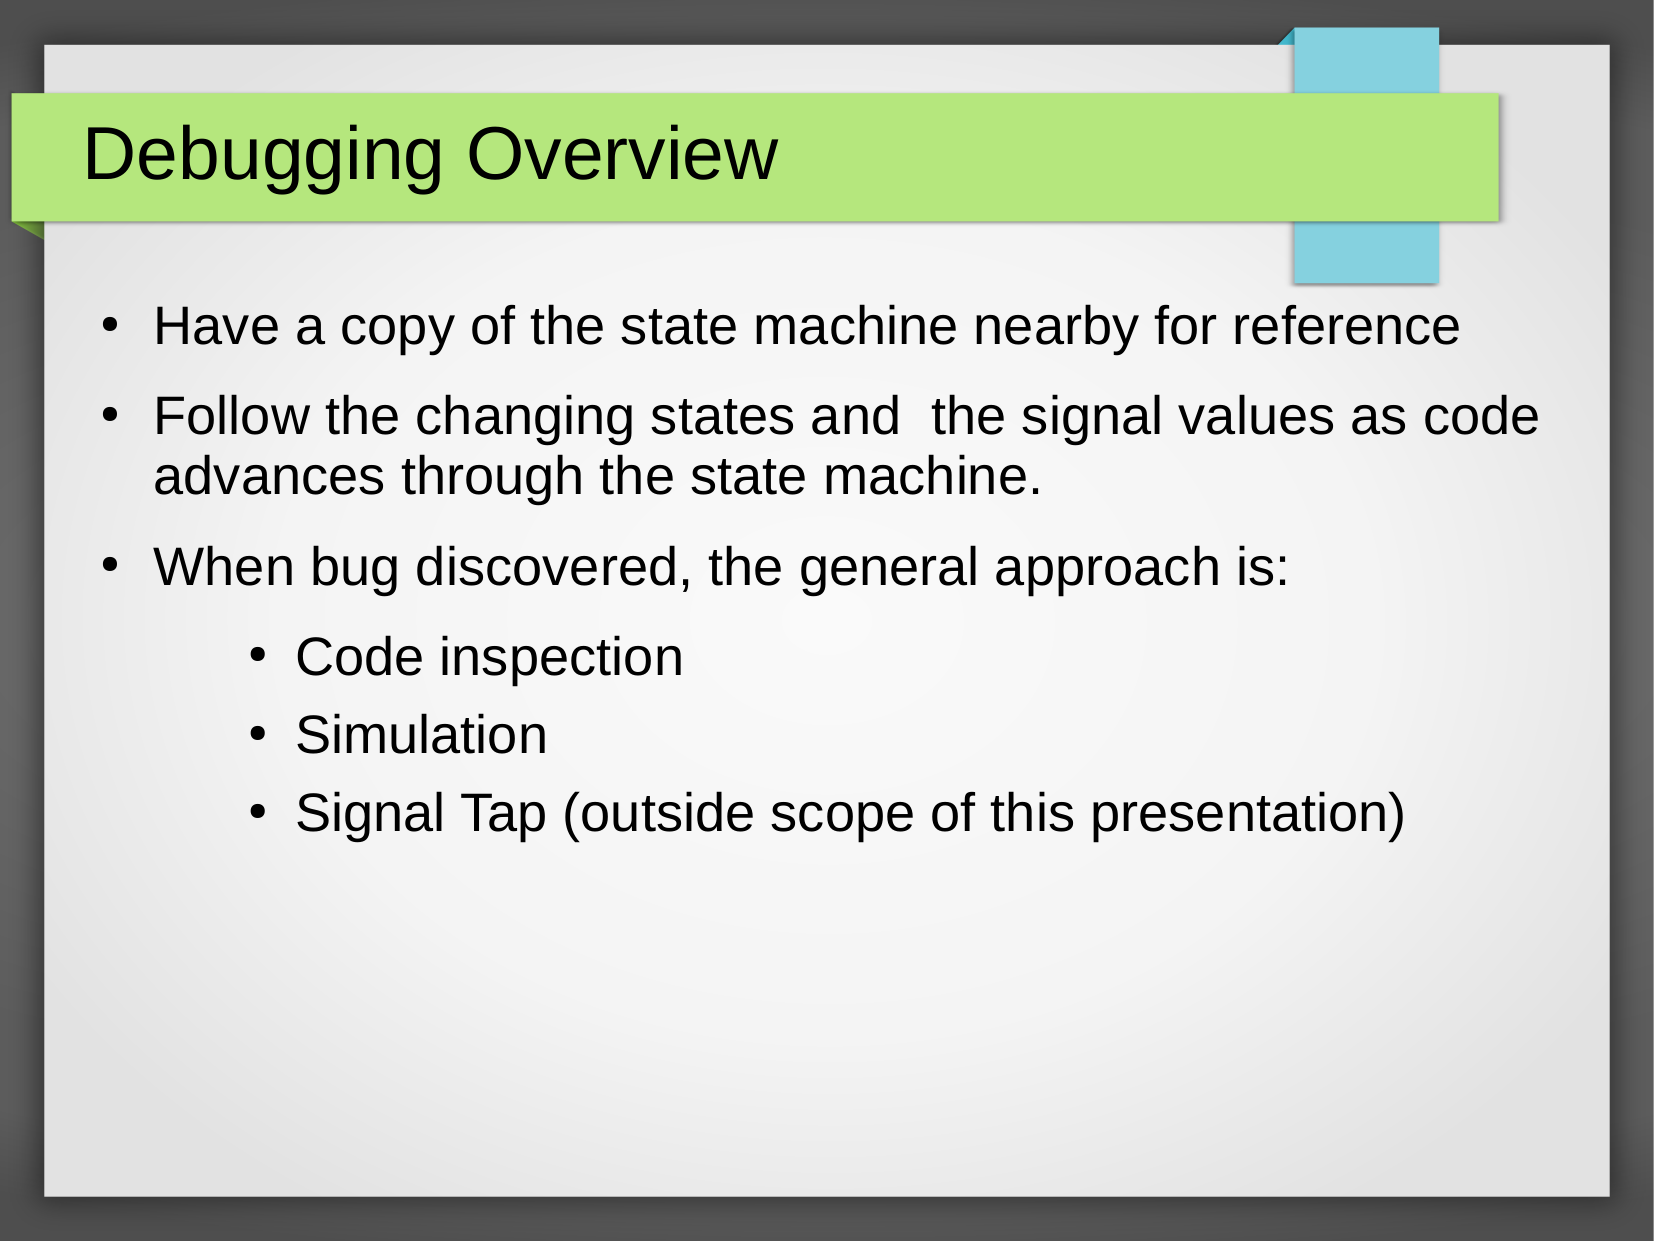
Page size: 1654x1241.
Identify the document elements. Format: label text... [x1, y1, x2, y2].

list Have a copy of the state machine nearby for reference Follow the changing states and the signal values as code advances through the state machine. When bug discovered, the general approach is: Code inspection Simulation Signal Tap (outside scope of this presentation) [82, 295, 1571, 1015]
title Debugging Overview [82, 94, 1264, 213]
picture [0, 0, 1654, 1241]
